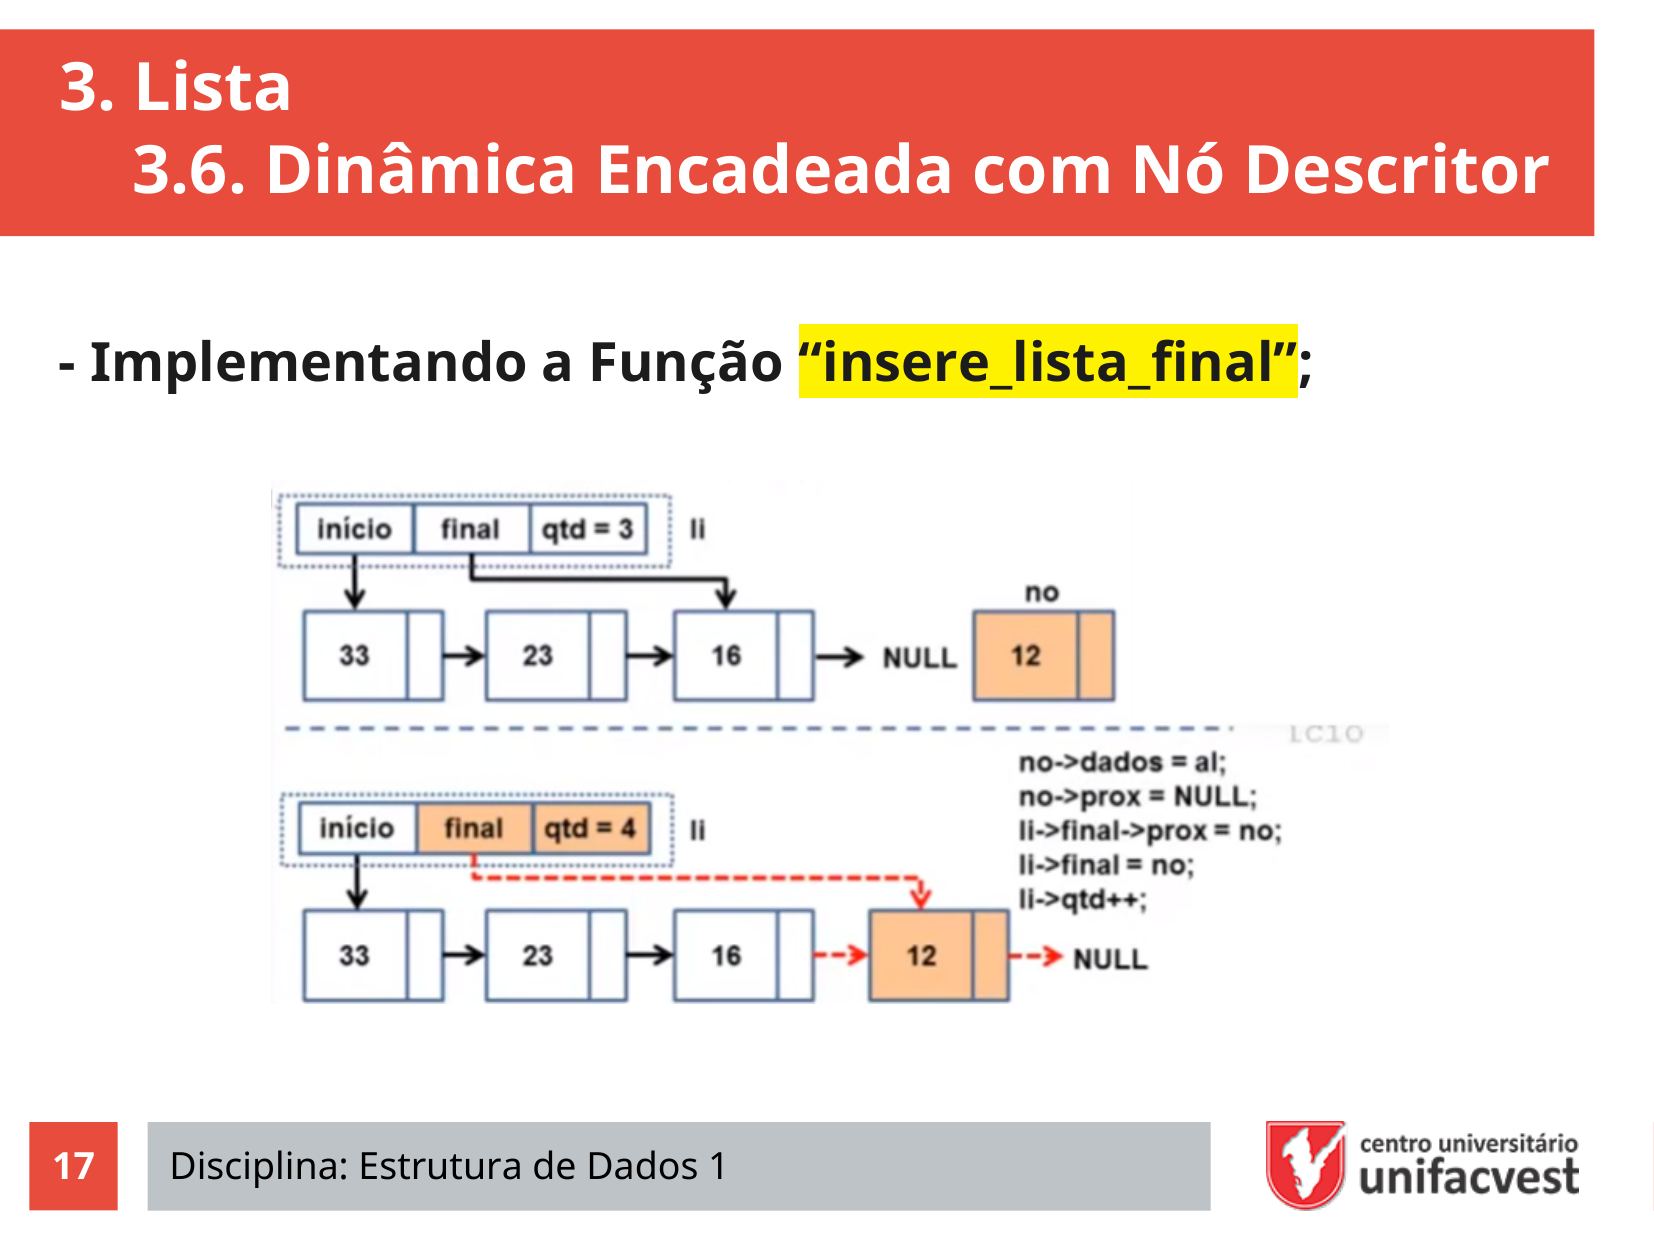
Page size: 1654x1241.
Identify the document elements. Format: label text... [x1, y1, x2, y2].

picture [271, 480, 1389, 1004]
text_box [1238, 1120, 1654, 1212]
text_box Disciplina: Estrutura de Dados 1 [154, 1132, 1205, 1196]
list - Implementando a Função “insere_lista_final”; [59, 324, 1566, 1093]
title 3. Lista 3.6. Dinâmica Encadeada com Nó Descritor [59, 59, 1595, 207]
picture [1266, 1121, 1579, 1211]
